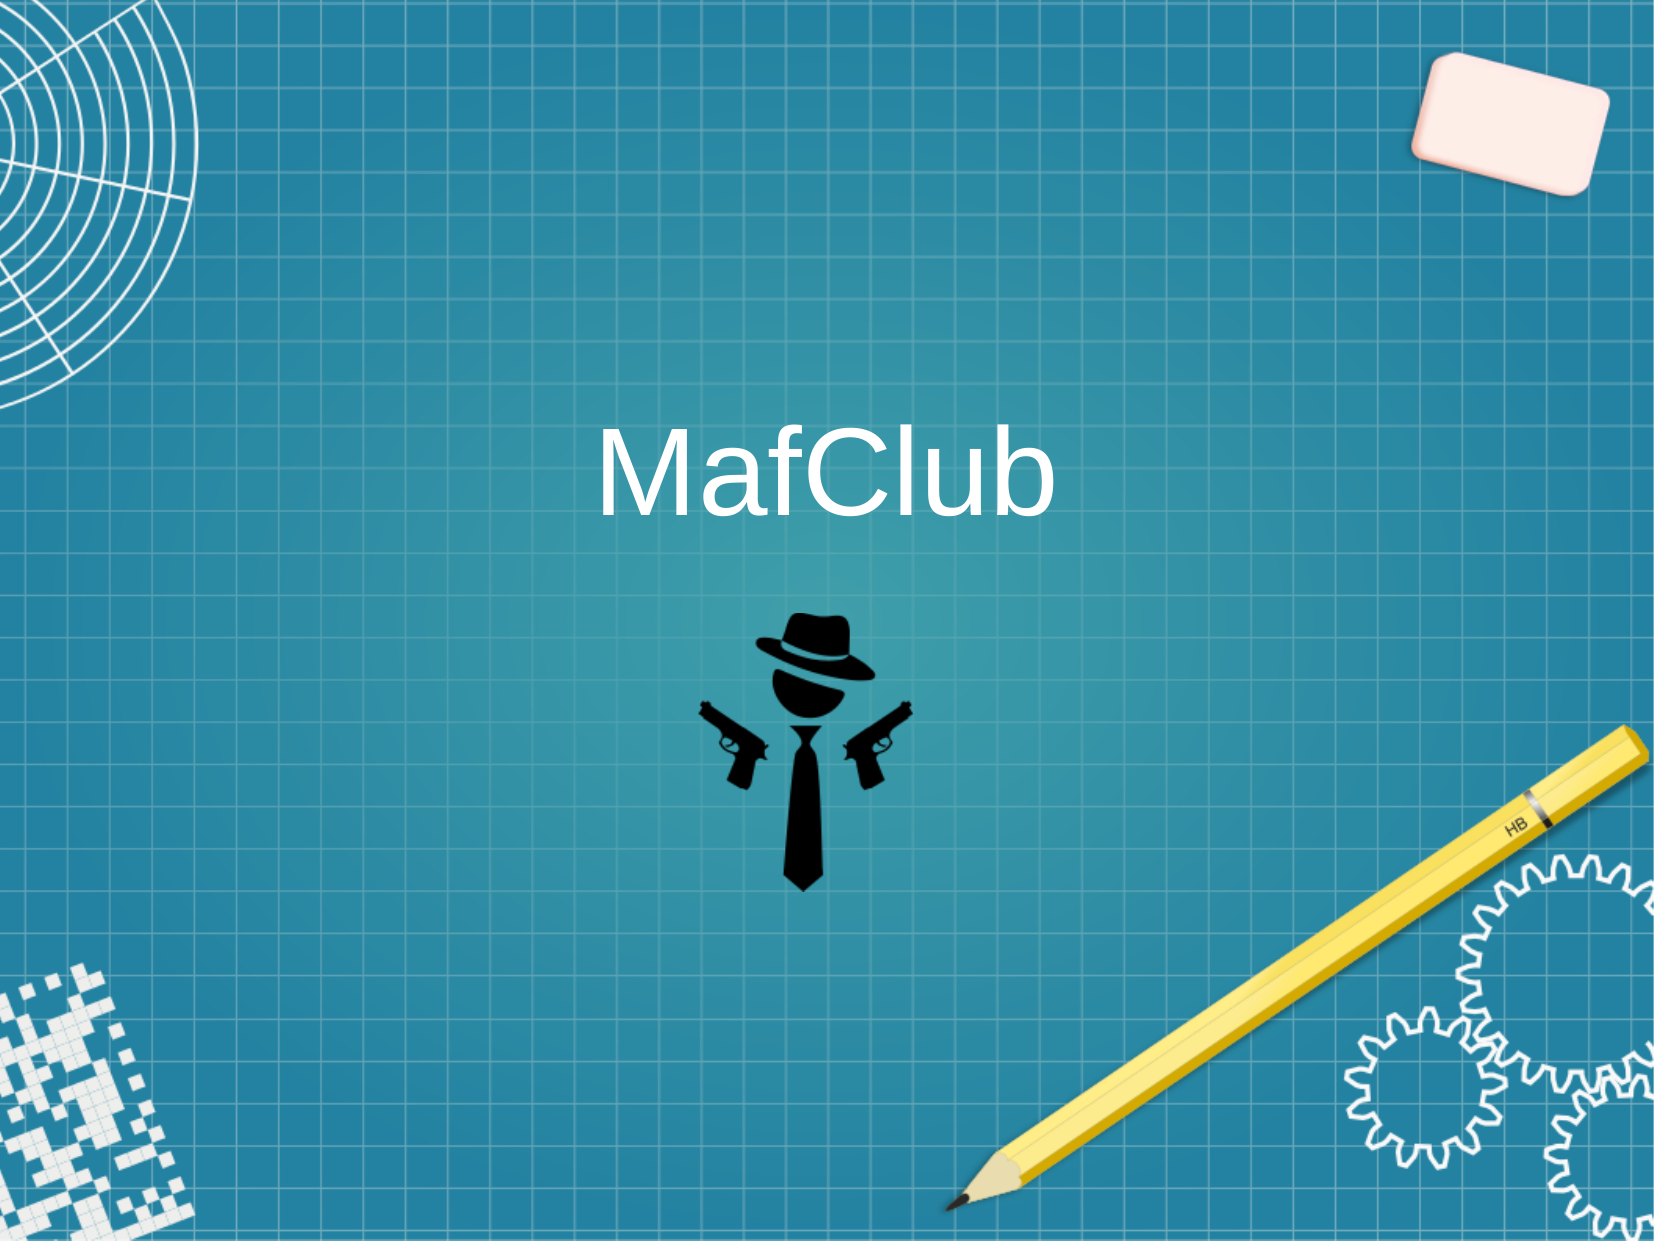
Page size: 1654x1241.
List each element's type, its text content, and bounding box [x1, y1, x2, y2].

title MafClub [82, 330, 1571, 614]
picture [0, 0, 1654, 1241]
